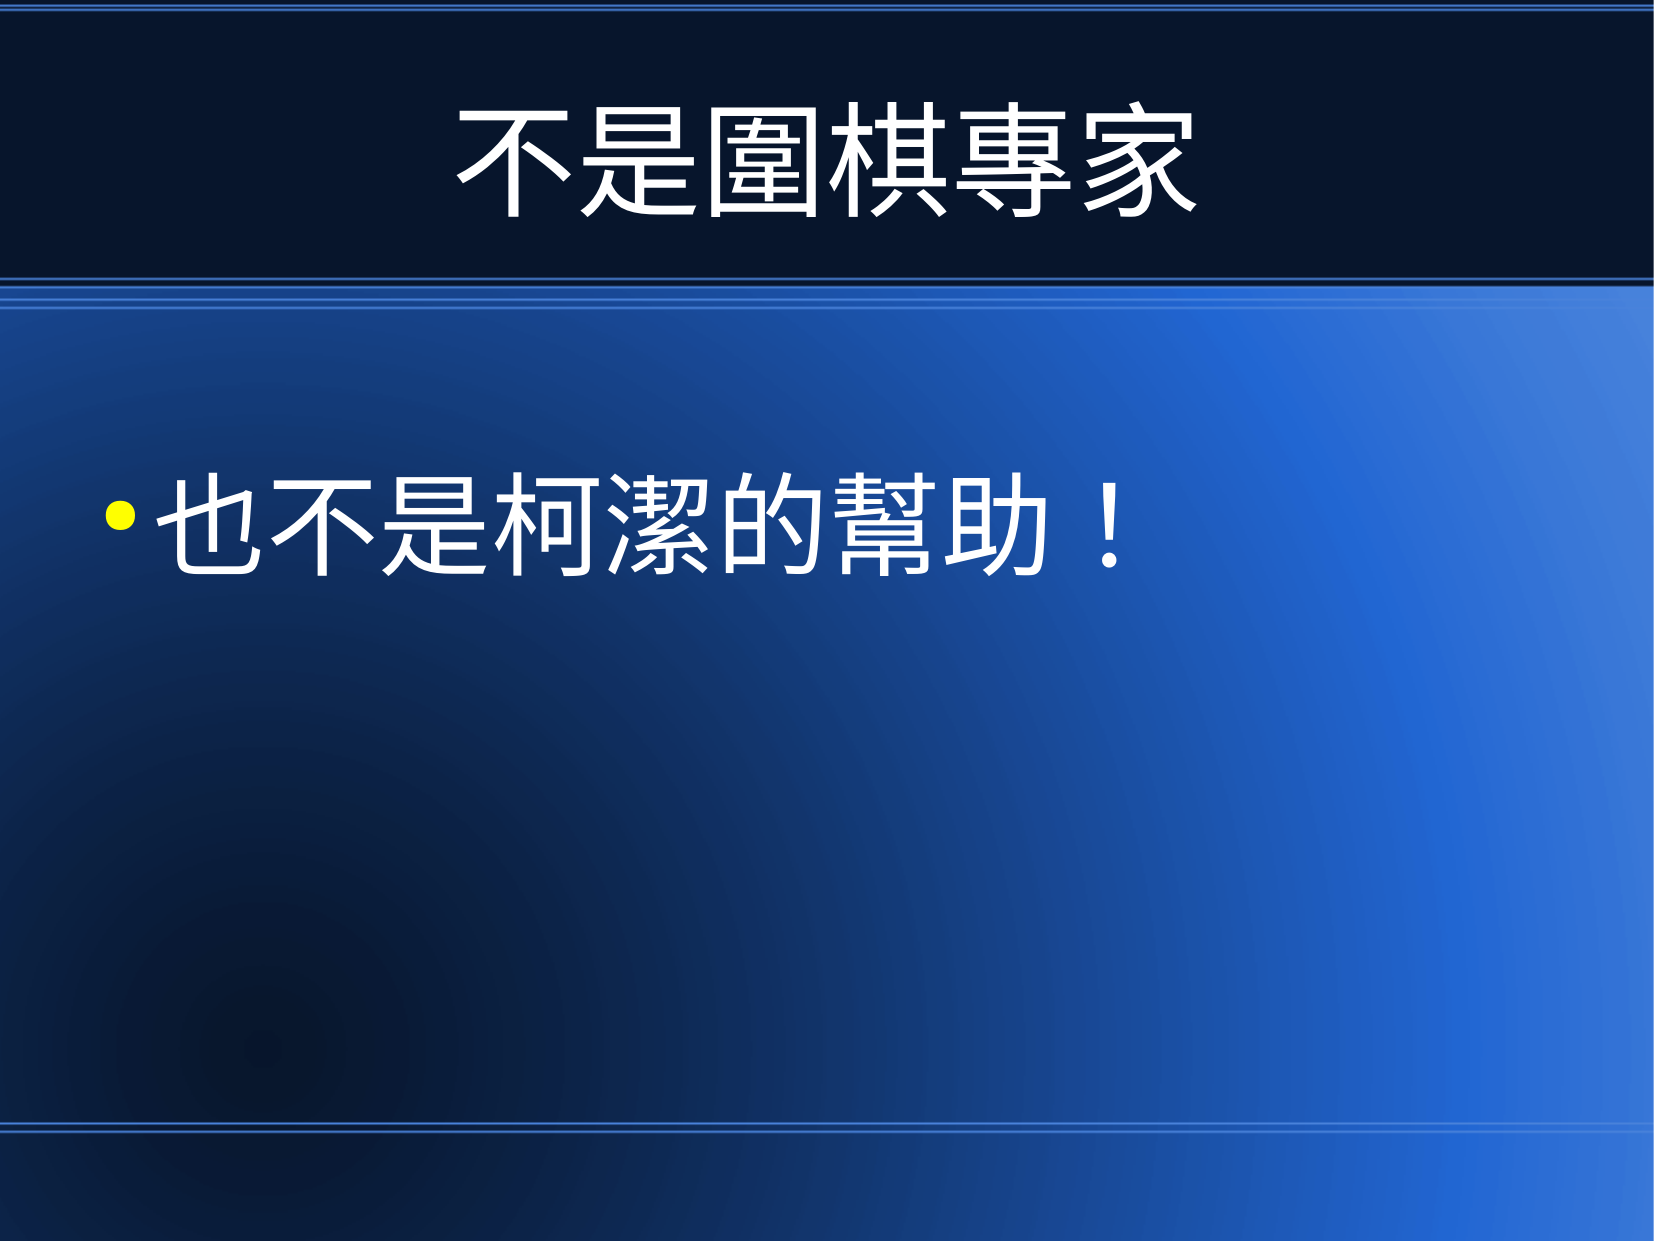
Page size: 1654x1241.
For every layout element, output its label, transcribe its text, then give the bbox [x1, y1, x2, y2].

list 也不是柯潔的幫助！ [82, 355, 1571, 1241]
title 不是圍棋專家 [82, 49, 1571, 257]
picture [0, 0, 1654, 1241]
